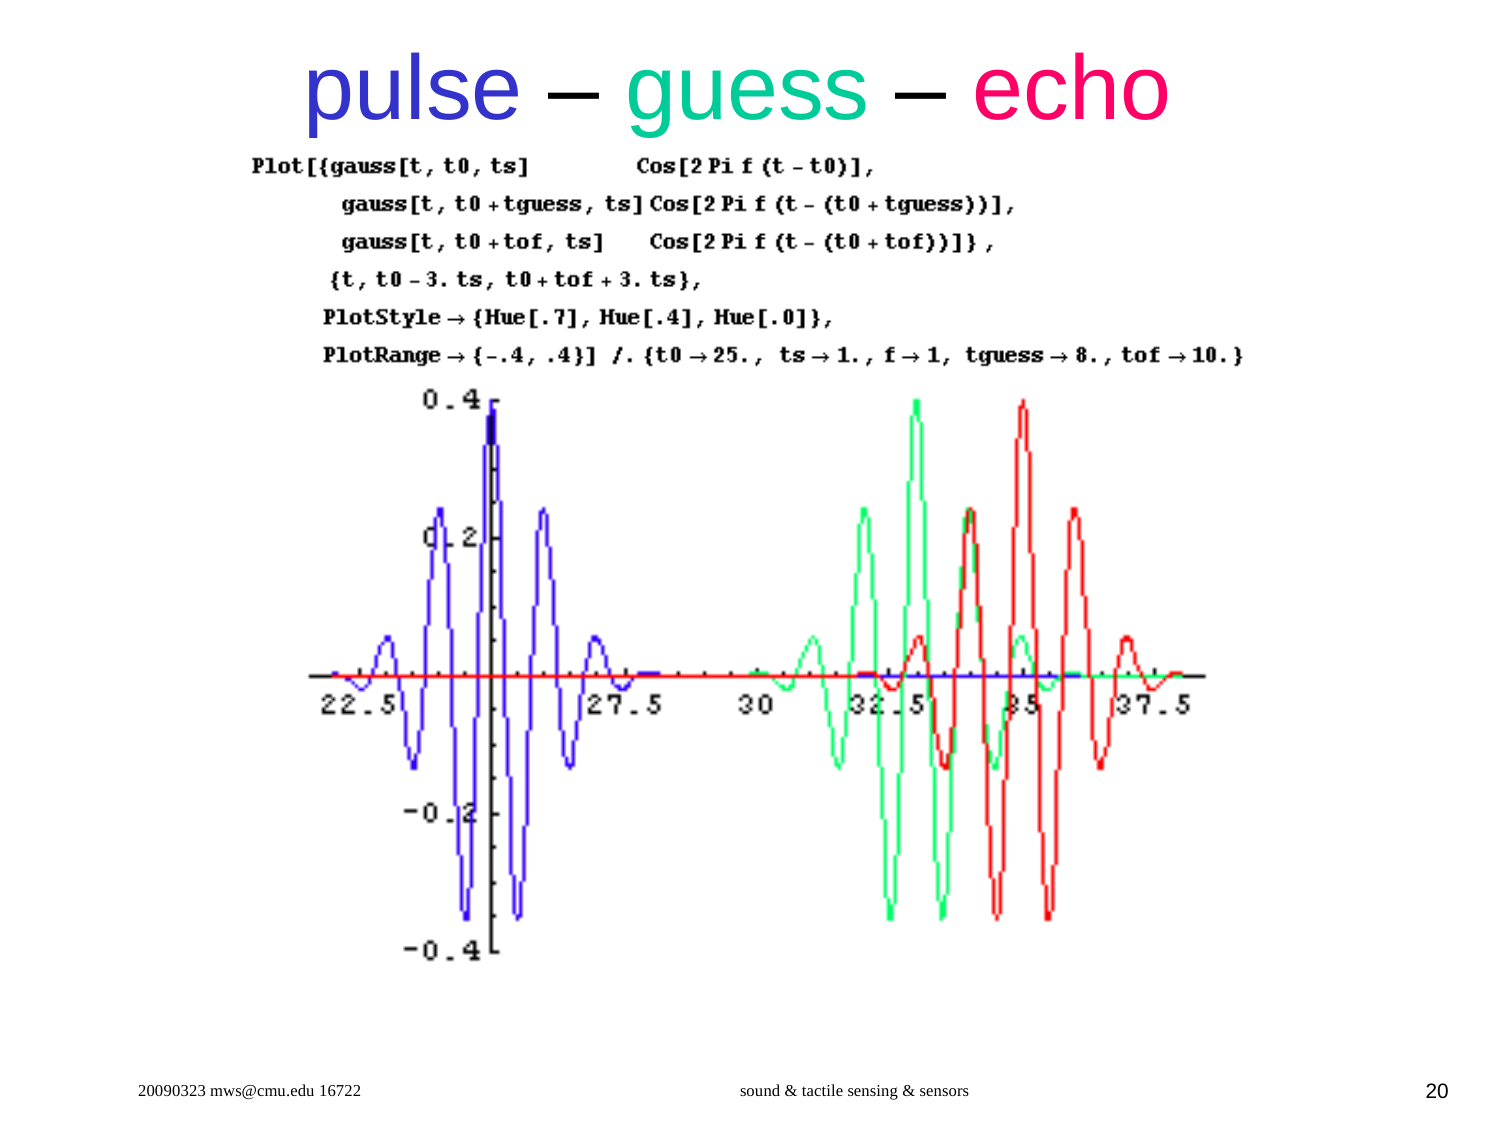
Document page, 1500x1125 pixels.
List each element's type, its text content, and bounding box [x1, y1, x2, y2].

title pulse – guess – echo [99, 28, 1375, 147]
picture [249, 149, 1250, 372]
picture [287, 387, 1233, 968]
